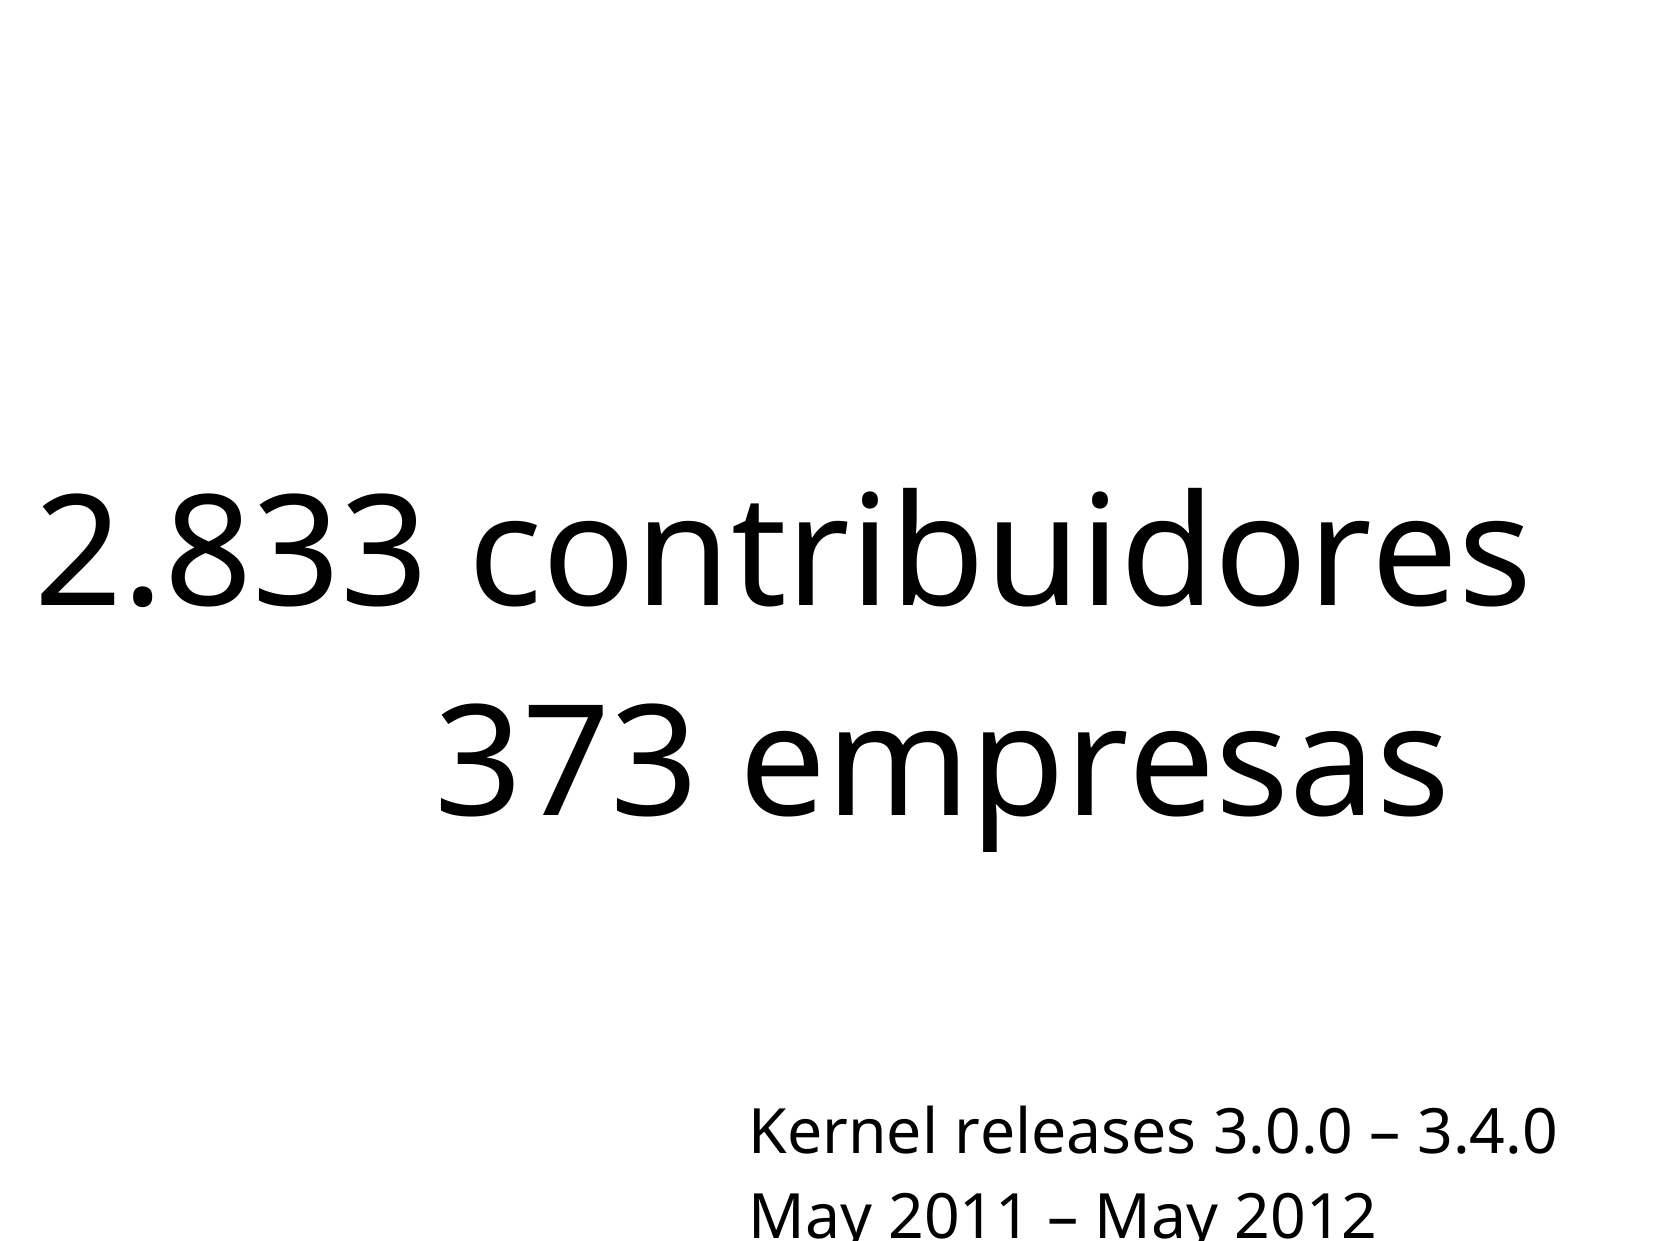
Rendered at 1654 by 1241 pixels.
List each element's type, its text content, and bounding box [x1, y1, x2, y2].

text_box Kernel releases 3.0.0 – 3.4.0 May 2011 – May 2012 [733, 1079, 1654, 1241]
text_box 2.833 contribuidores 373 empresas [19, 432, 1654, 808]
